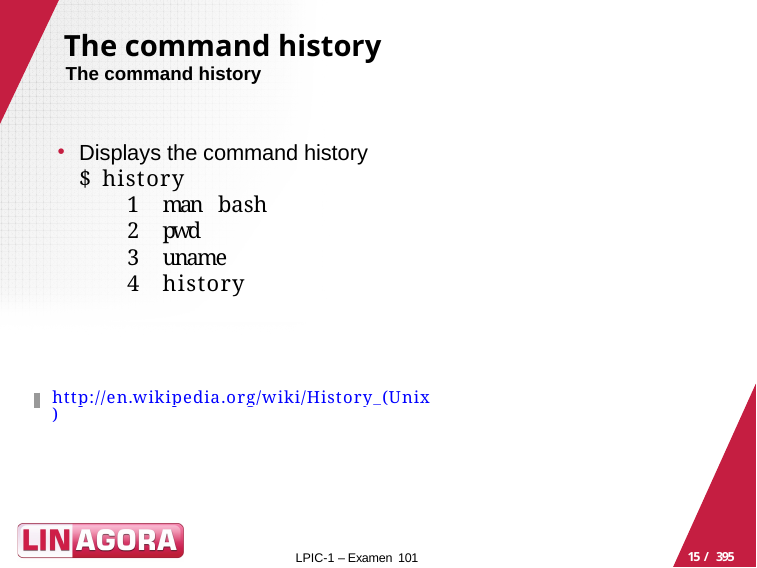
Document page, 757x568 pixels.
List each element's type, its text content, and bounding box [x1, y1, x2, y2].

text_box The command history The command history [63, 26, 697, 122]
text_box [17, 520, 184, 562]
text_box <number> / 395 [683, 549, 747, 568]
text_box LPIC-1 – Examen 101 [293, 549, 420, 568]
text_box Displays the command history $ history man bash pwd uname history [55, 138, 429, 310]
picture [0, 0, 352, 352]
text_box http://en.wikipedia.org/wiki/History_(Unix) [50, 387, 434, 409]
